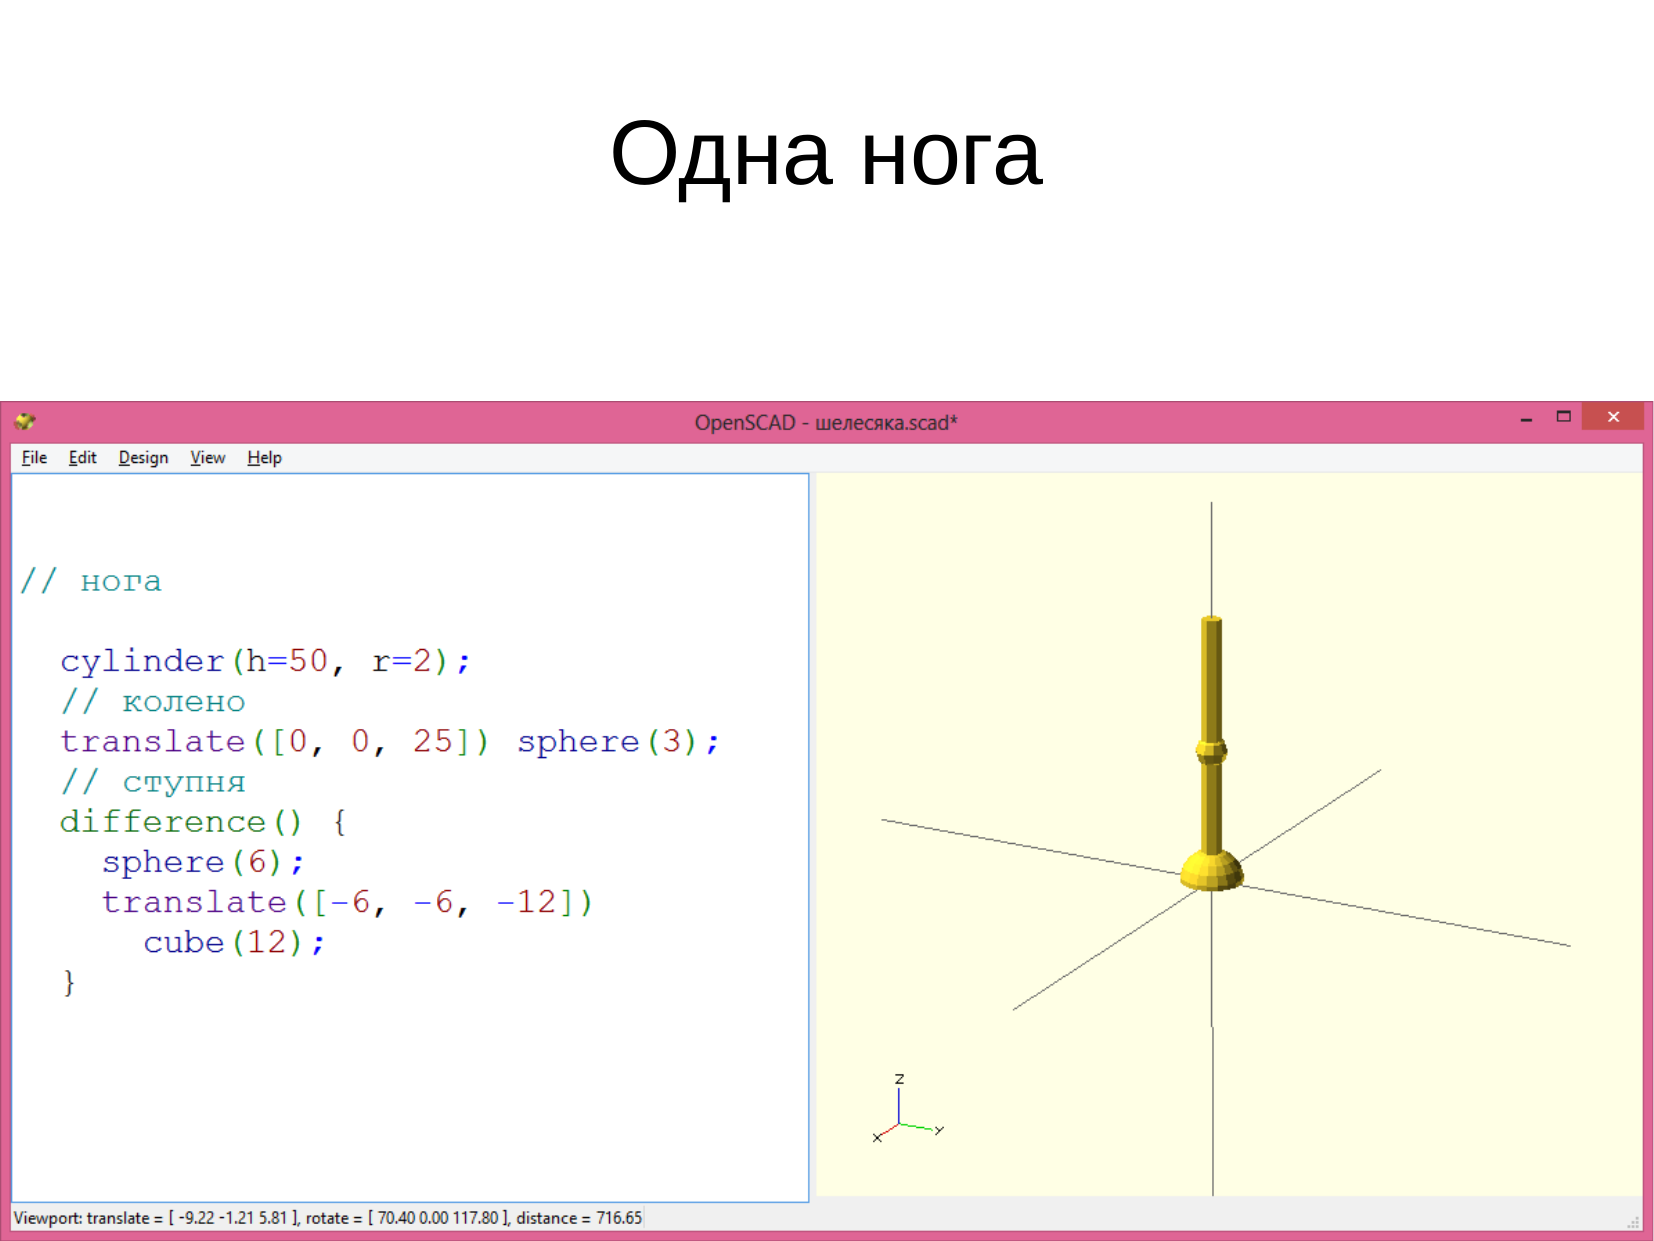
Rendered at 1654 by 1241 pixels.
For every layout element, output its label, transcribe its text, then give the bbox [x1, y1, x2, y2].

picture [0, 401, 1654, 1241]
title Одна нога [82, 49, 1571, 257]
